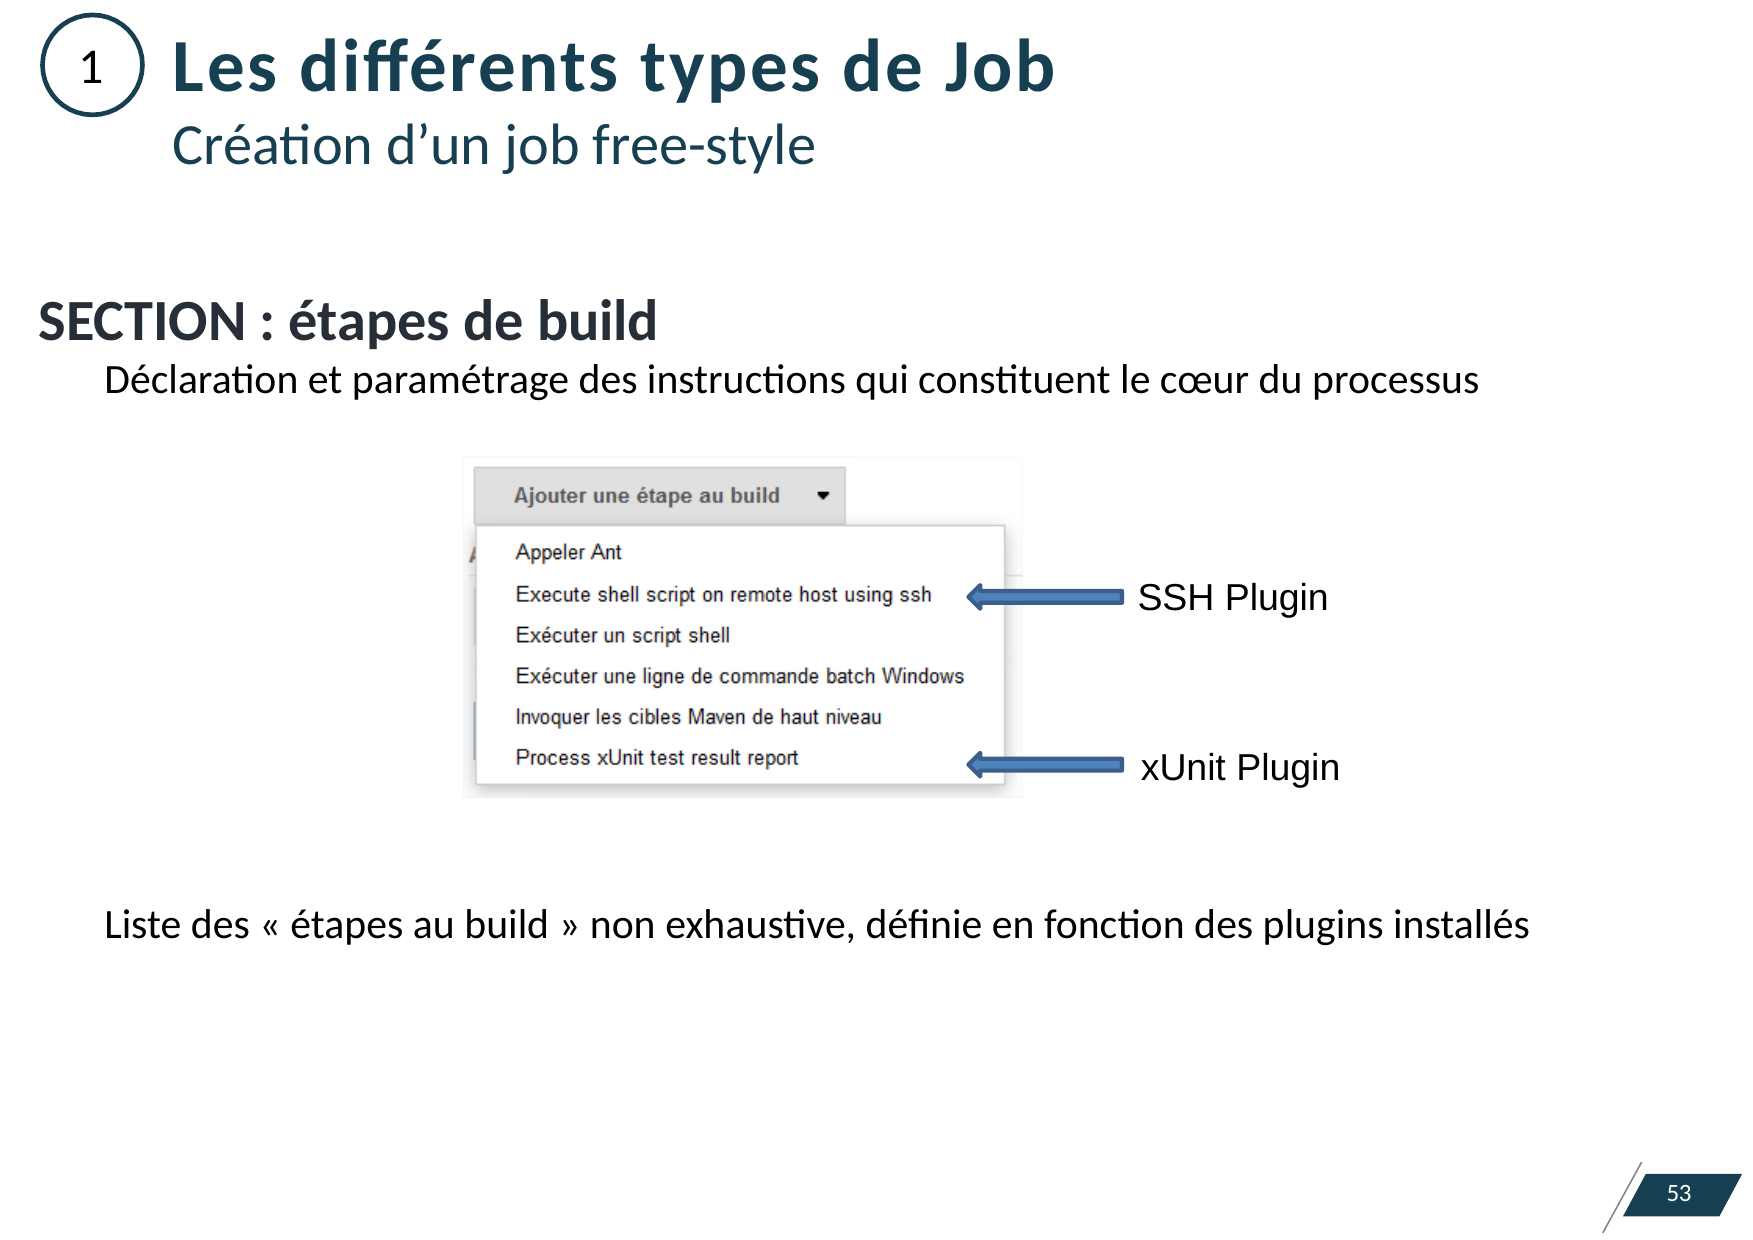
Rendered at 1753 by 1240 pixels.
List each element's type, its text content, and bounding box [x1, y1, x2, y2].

text_box [968, 585, 1122, 609]
title Les différents types de Job Création d’un job free-style [172, 16, 1580, 178]
picture [463, 456, 1023, 798]
text_box SSH Plugin [1122, 565, 1355, 626]
text_box [968, 752, 1122, 777]
text_box xUnit Plugin [1126, 735, 1356, 796]
text_box SECTION : étapes de build Déclaration et paramétrage des instructions qui constituent le cœur du processus Liste des « étapes au build » non exhaustive, définie en fonction des plugins installés [38, 282, 1753, 1005]
text_box 53 [1638, 1169, 1707, 1215]
text_box 1 [76, 31, 109, 94]
